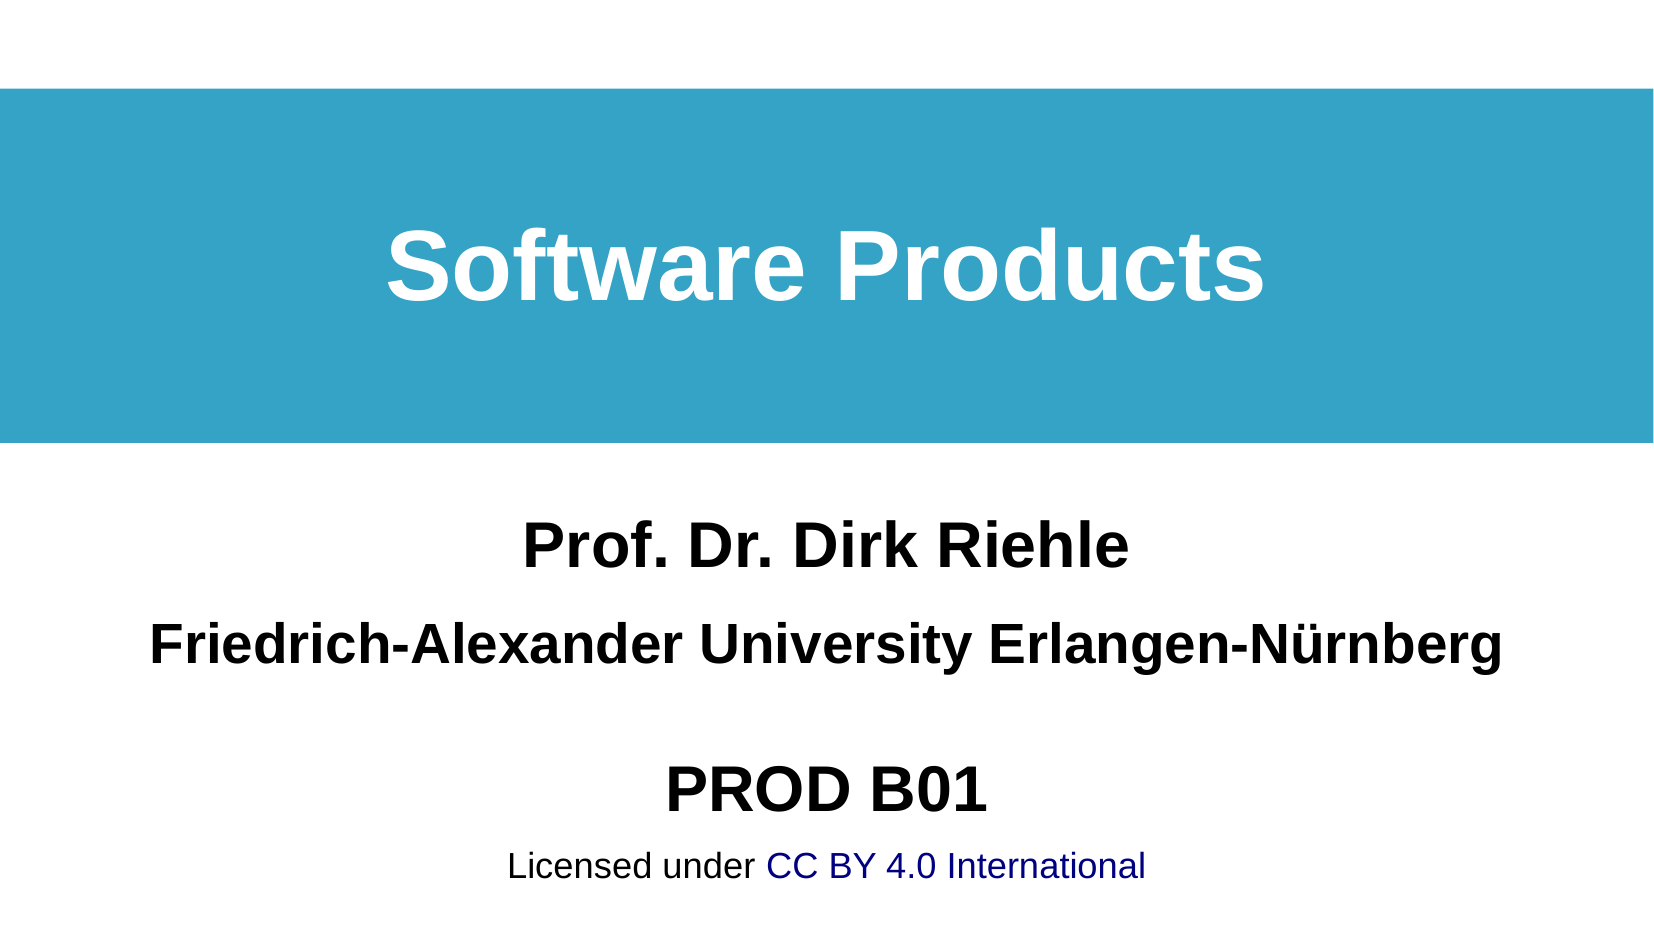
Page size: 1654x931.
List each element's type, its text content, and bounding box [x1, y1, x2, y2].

subtitle Prof. Dr. Dirk Riehle Friedrich-Alexander University Erlangen-Nürnberg PROD B01 Licensed under CC BY 4.0 International [29, 472, 1625, 886]
title Software Products [0, 88, 1654, 443]
